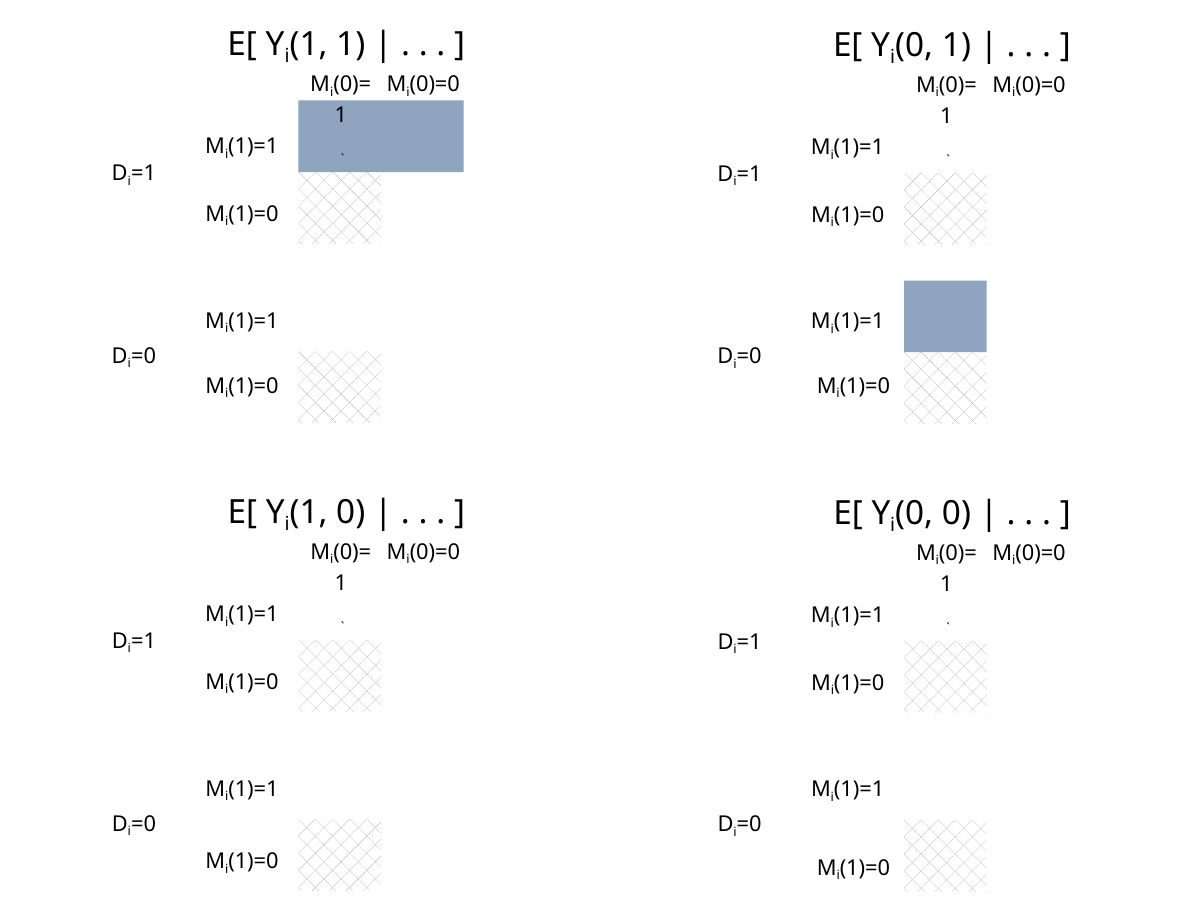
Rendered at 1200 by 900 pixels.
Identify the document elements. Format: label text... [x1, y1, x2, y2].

text_box Di=0 [92, 800, 176, 874]
text_box Di=0 [698, 333, 781, 407]
text_box Di=1 [92, 149, 175, 227]
text_box Mi(1)=0 [791, 191, 905, 289]
text_box Mi(1)=0 [185, 658, 299, 756]
text_box Mi(1)=1 [791, 766, 904, 863]
text_box Mi(1)=0 [185, 190, 299, 288]
text_box [298, 819, 381, 891]
text_box Mi(1)=0 [185, 362, 299, 460]
text_box E[ Yi(1, 0) | . . . ] [166, 480, 527, 539]
text_box [298, 158, 464, 244]
text_box Mi(1)=1 [791, 298, 904, 395]
text_box Di=1 [92, 617, 176, 695]
text_box [298, 639, 382, 712]
text_box Mi(1)=1 [791, 124, 904, 191]
text_box Mi(0)=1 [292, 71, 366, 158]
text_box Di=1 [698, 618, 781, 695]
text_box Mi(0)=0 [972, 539, 1087, 627]
text_box E[ Yi(1, 1) | . . . ] [166, 13, 527, 71]
text_box Mi(1)=0 [185, 838, 299, 900]
text_box Mi(1)=1 [791, 592, 904, 659]
text_box Mi(0)=0 [366, 71, 481, 158]
text_box Mi(0)=1 [292, 539, 366, 626]
text_box [904, 172, 987, 245]
text_box Mi(1)=0 [796, 844, 911, 900]
text_box Mi(0)=1 [897, 539, 972, 627]
text_box Mi(1)=1 [186, 765, 298, 838]
text_box Di=0 [92, 332, 175, 406]
text_box Di=1 [698, 150, 781, 228]
text_box Mi(0)=0 [972, 72, 1087, 159]
text_box Mi(1)=1 [186, 591, 298, 658]
text_box [904, 820, 987, 892]
text_box E[ Yi(0, 0) | . . . ] [772, 481, 1132, 539]
text_box Mi(1)=0 [791, 659, 905, 756]
text_box [298, 351, 381, 424]
text_box Mi(0)=1 [897, 72, 972, 159]
text_box E[ Yi(0, 1) | . . . ] [772, 13, 1132, 72]
text_box Mi(1)=1 [186, 123, 298, 190]
text_box Mi(0)=0 [366, 539, 481, 626]
text_box Di=0 [698, 801, 781, 875]
text_box [904, 280, 987, 424]
text_box Mi(1)=0 [796, 362, 911, 460]
text_box Mi(1)=1 [186, 297, 298, 362]
text_box [904, 640, 987, 713]
